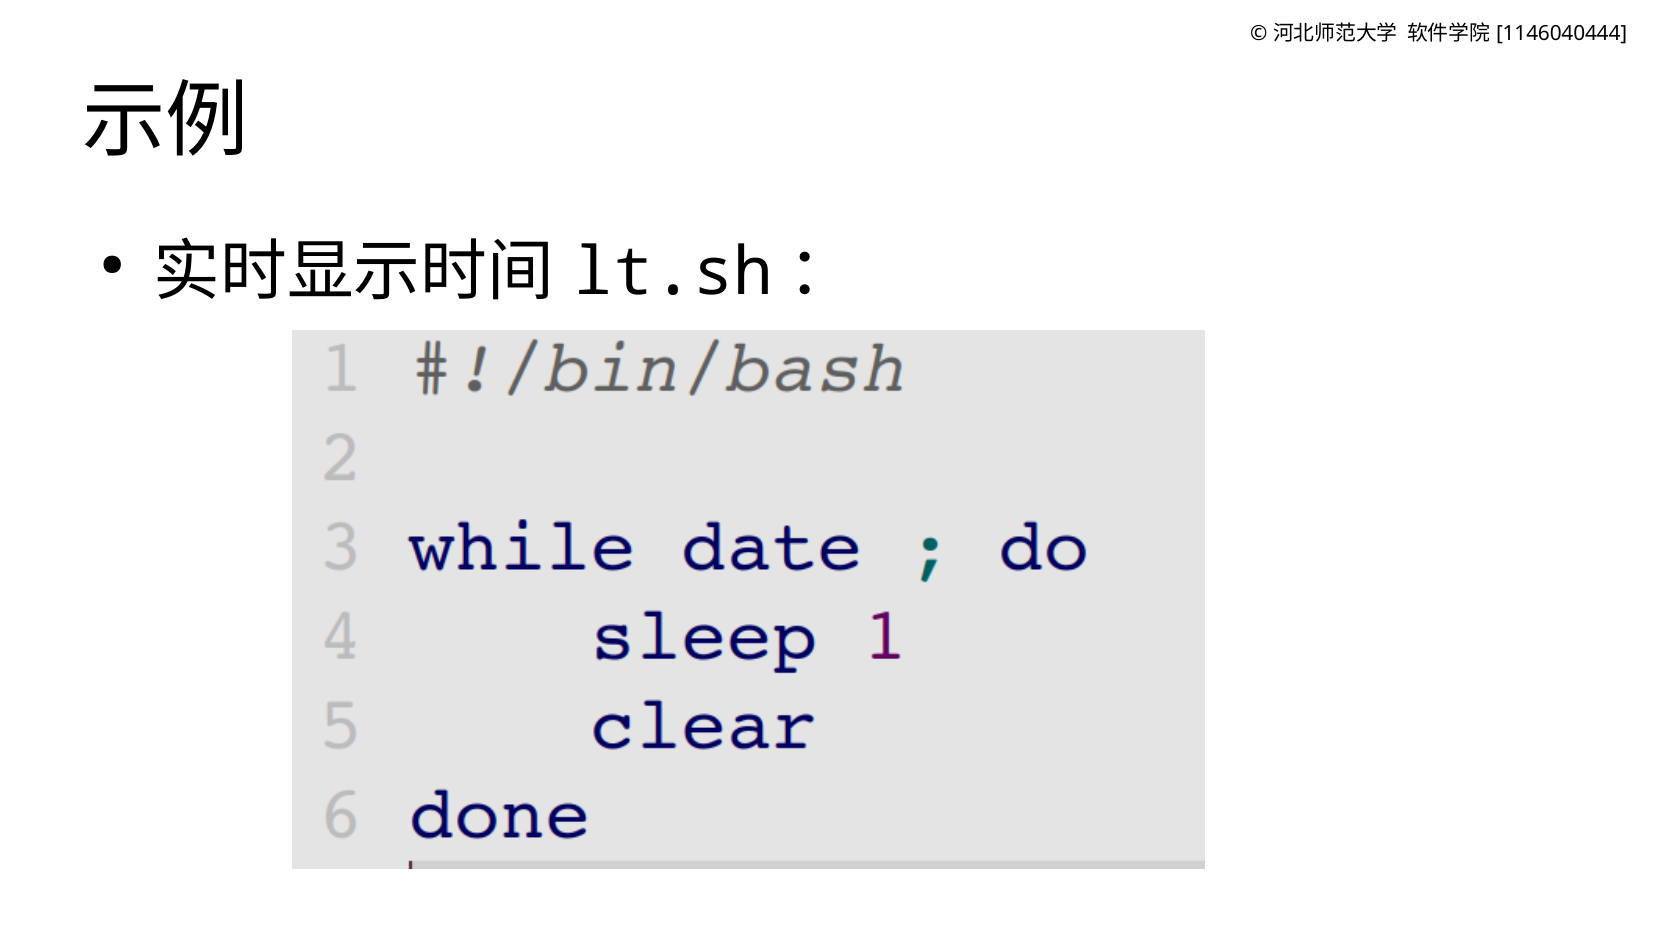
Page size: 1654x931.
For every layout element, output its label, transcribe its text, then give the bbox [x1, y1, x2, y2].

title 示例 [82, 37, 1571, 189]
picture [292, 330, 1205, 869]
list 实时显示时间lt.sh： [82, 217, 1571, 815]
